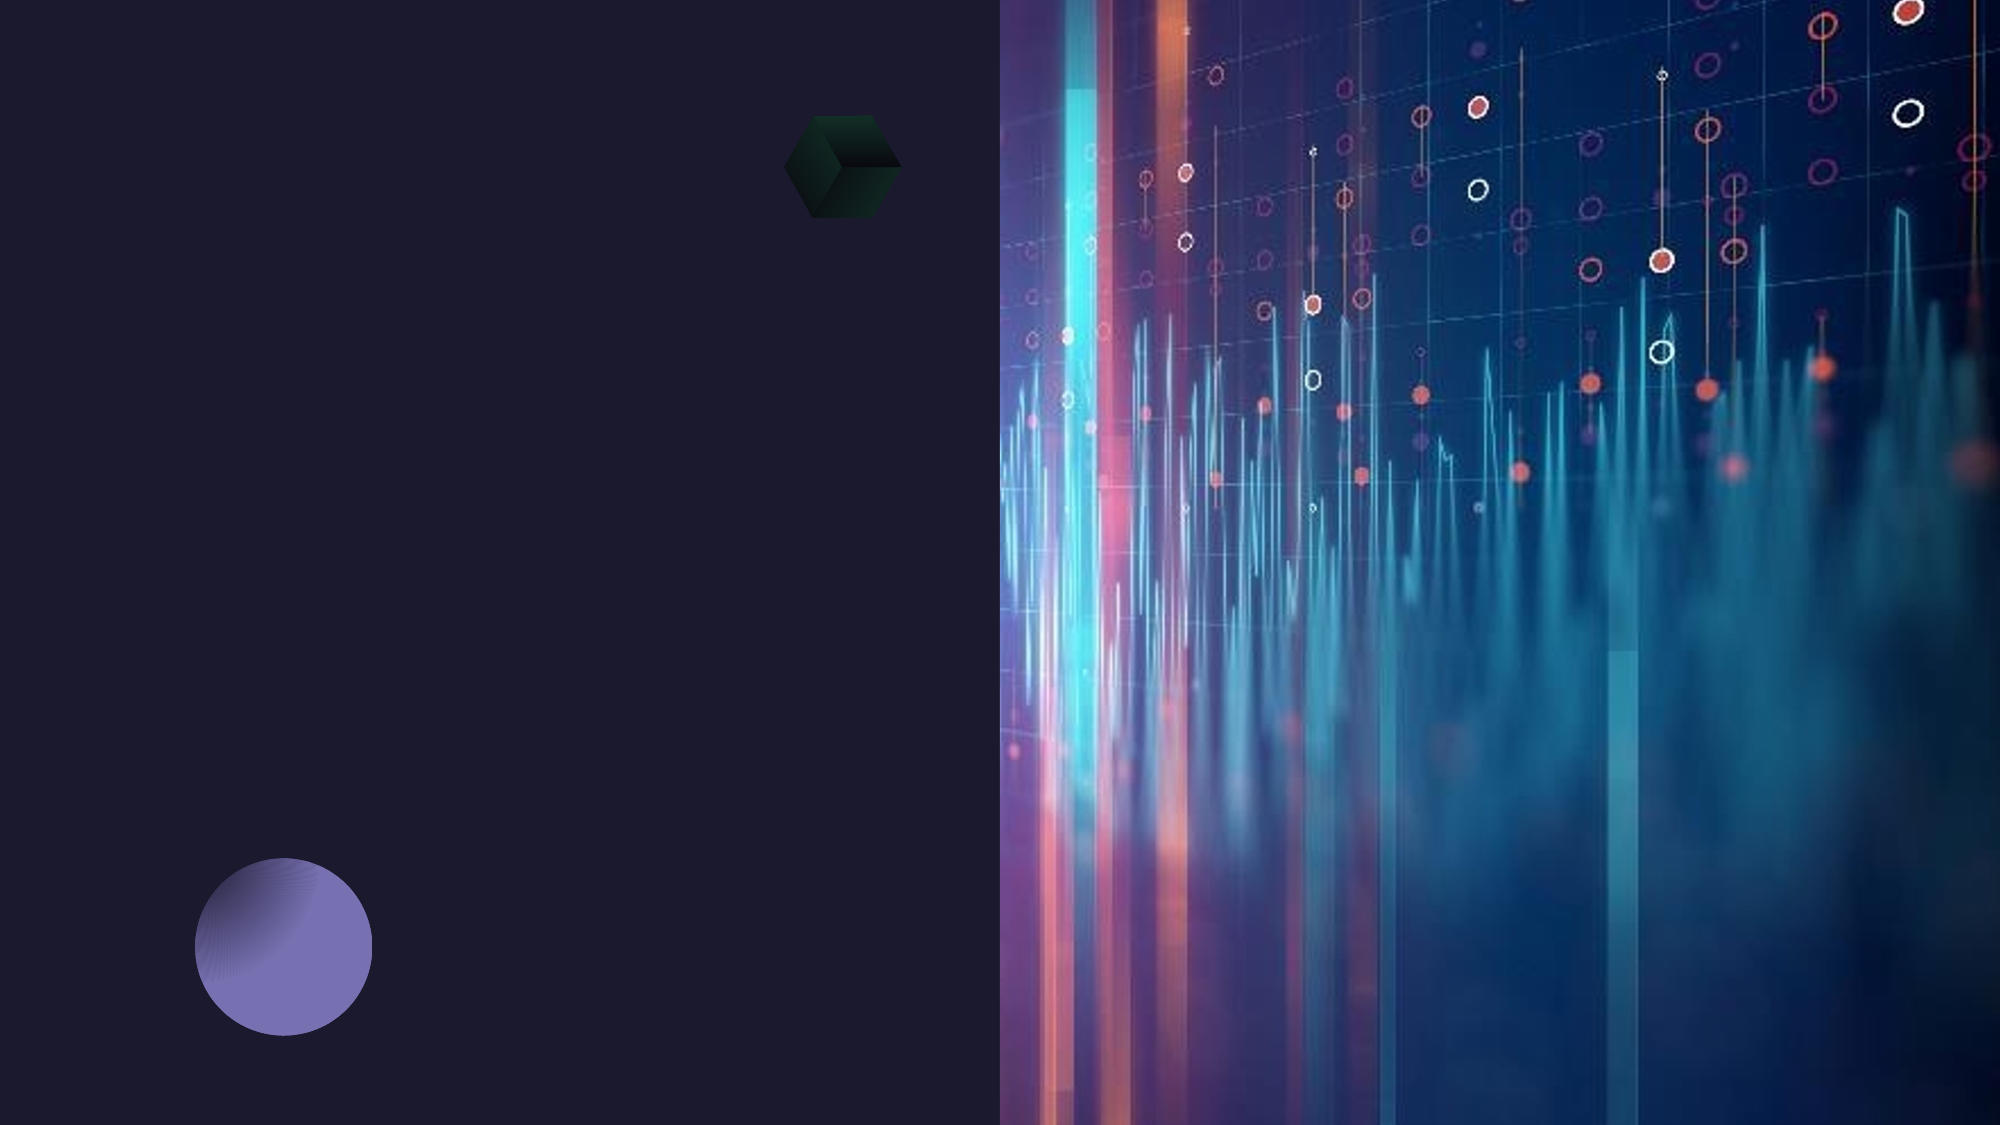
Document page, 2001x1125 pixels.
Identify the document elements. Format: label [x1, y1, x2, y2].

picture [999, 0, 2000, 1125]
text_box [784, 115, 902, 218]
text_box [195, 858, 373, 1036]
